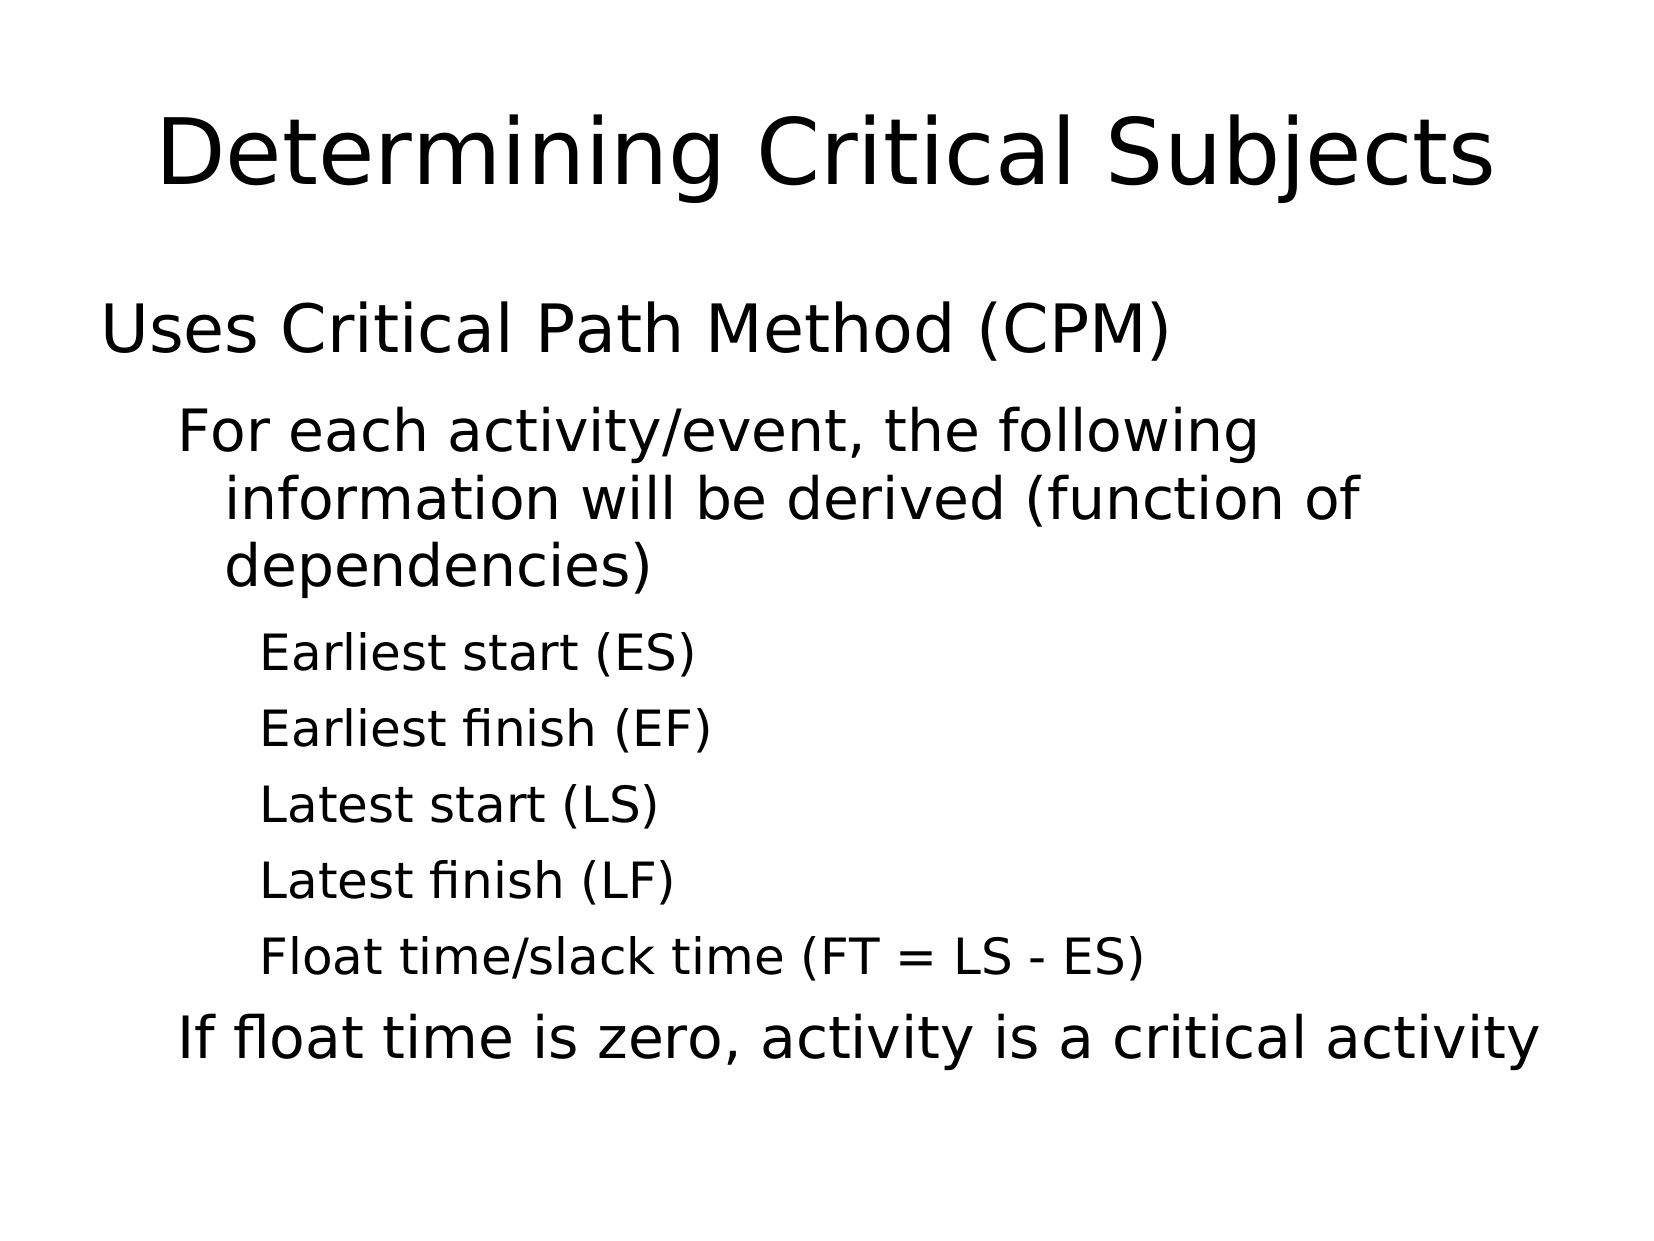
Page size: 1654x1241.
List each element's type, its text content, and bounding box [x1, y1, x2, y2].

title Determining Critical Subjects [82, 49, 1571, 257]
list Uses Critical Path Method (CPM) For each activity/event, the following information will be derived (function of dependencies) Earliest start (ES) Earliest finish (EF) Latest start (LS) Latest finish (LF) Float time/slack time (FT = LS - ES) If float time is zero, activity is a critical activity [82, 290, 1571, 1140]
